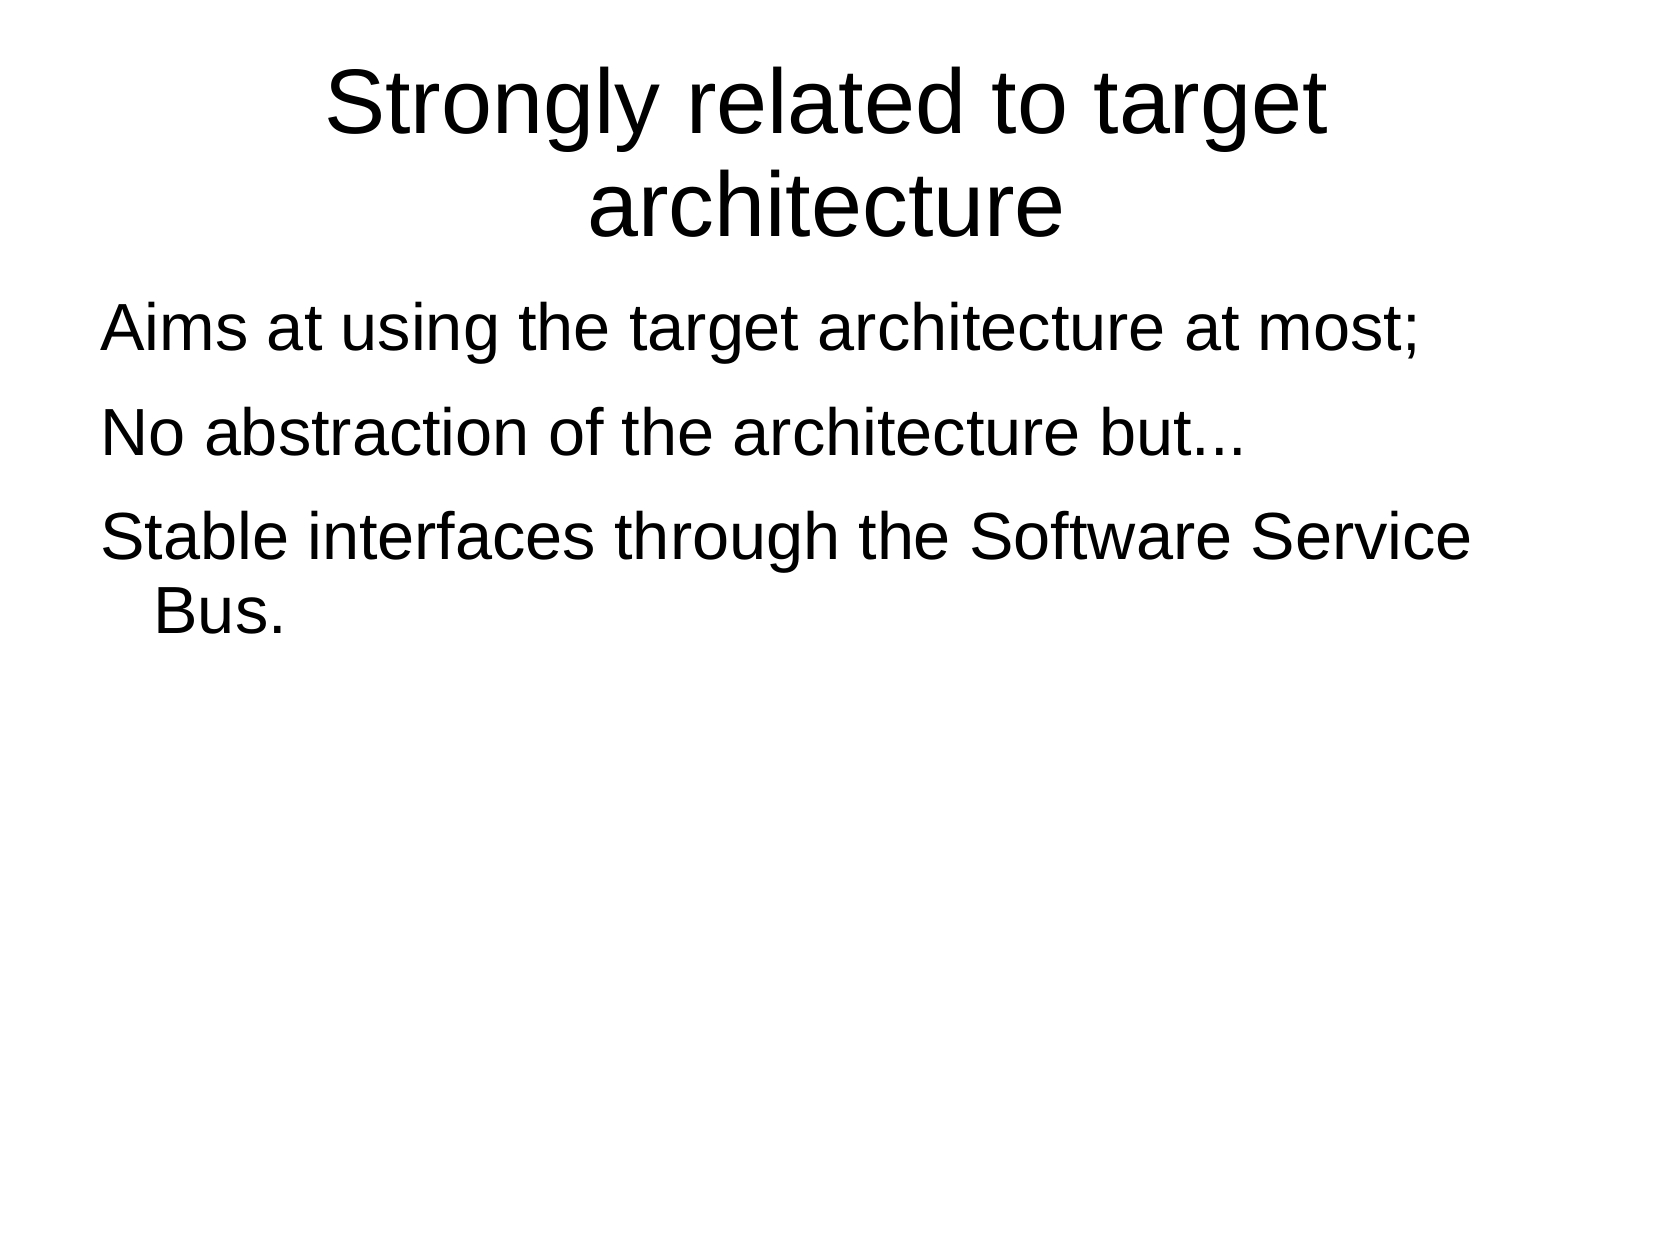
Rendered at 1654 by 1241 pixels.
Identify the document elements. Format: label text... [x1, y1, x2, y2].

list Aims at using the target architecture at most; No abstraction of the architecture but... Stable interfaces through the Software Service Bus. [82, 290, 1571, 1094]
title Strongly related to target architecture [82, 50, 1571, 256]
